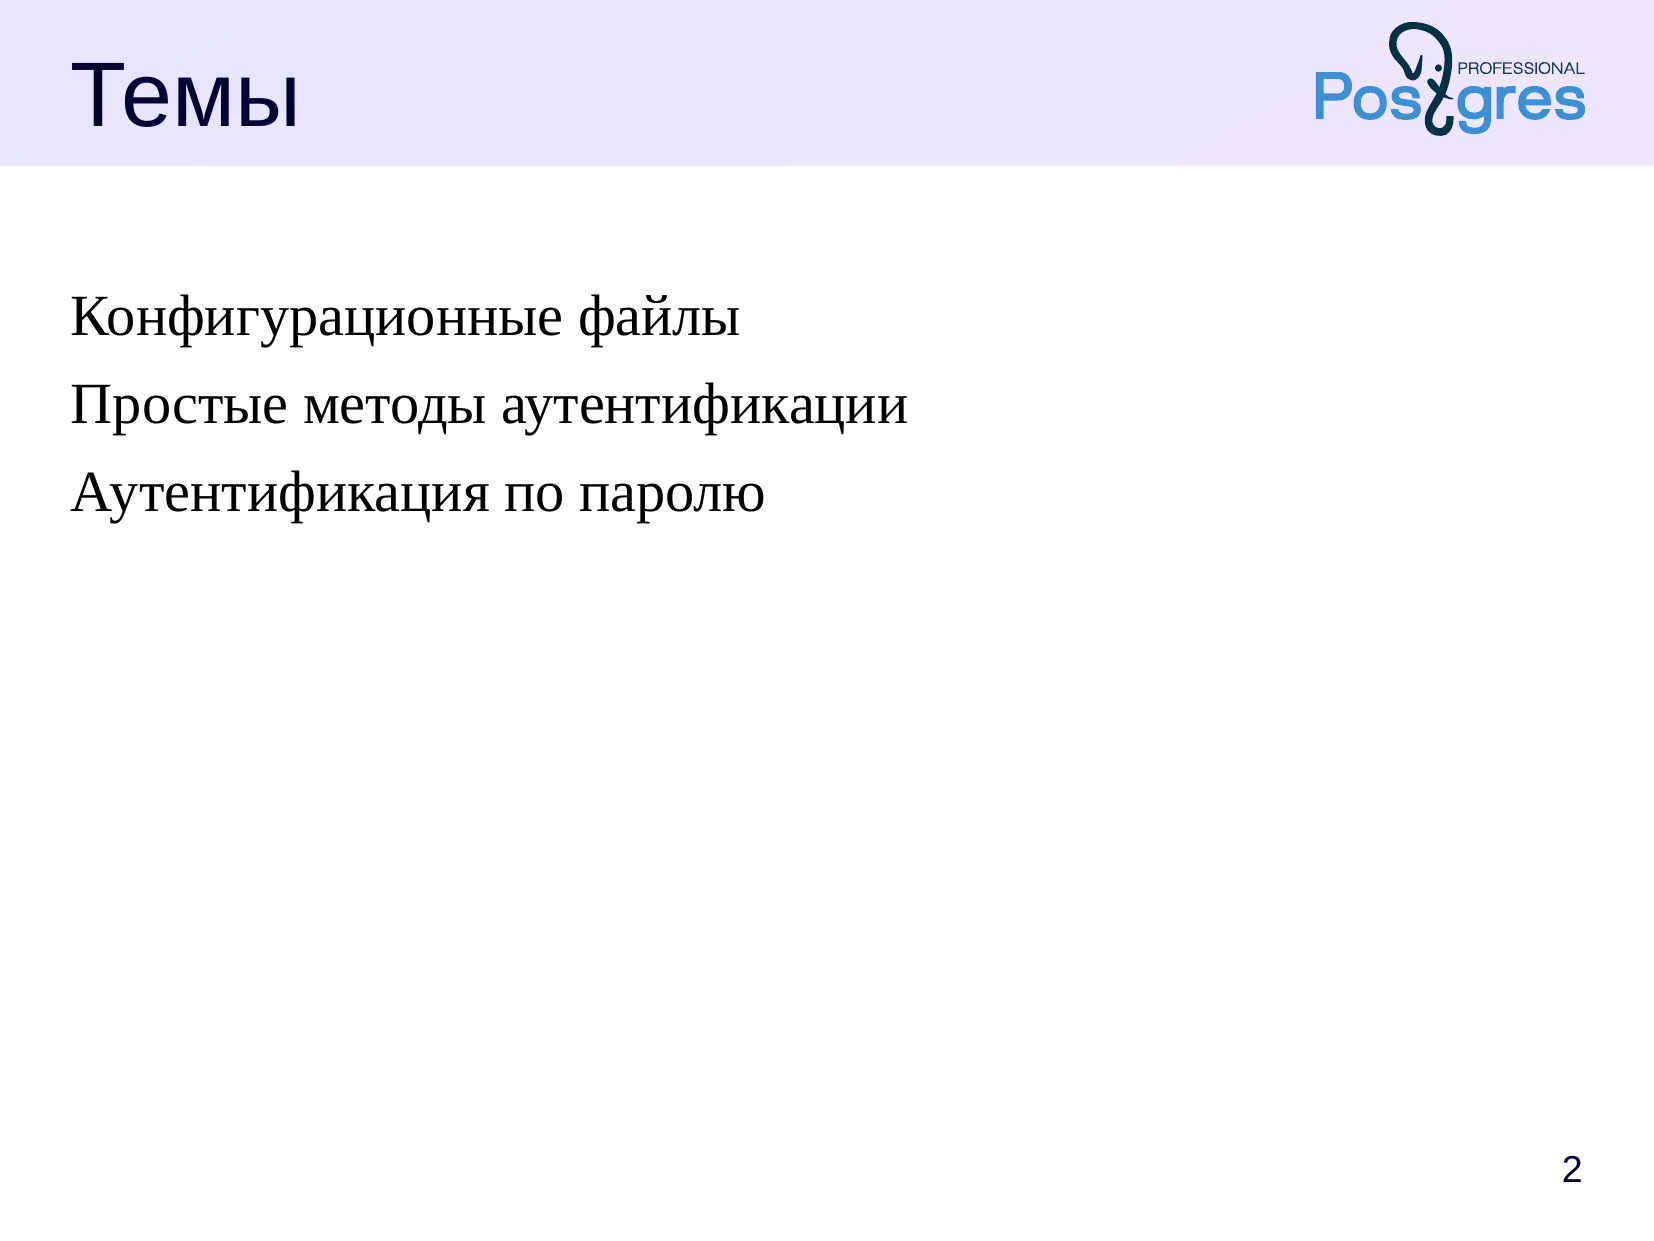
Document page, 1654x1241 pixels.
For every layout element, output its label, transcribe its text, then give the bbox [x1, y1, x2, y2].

list Конфигурационные файлы Простые методы аутентификации Аутентификация по паролю [70, 283, 1583, 1141]
title Темы [70, 43, 1241, 147]
